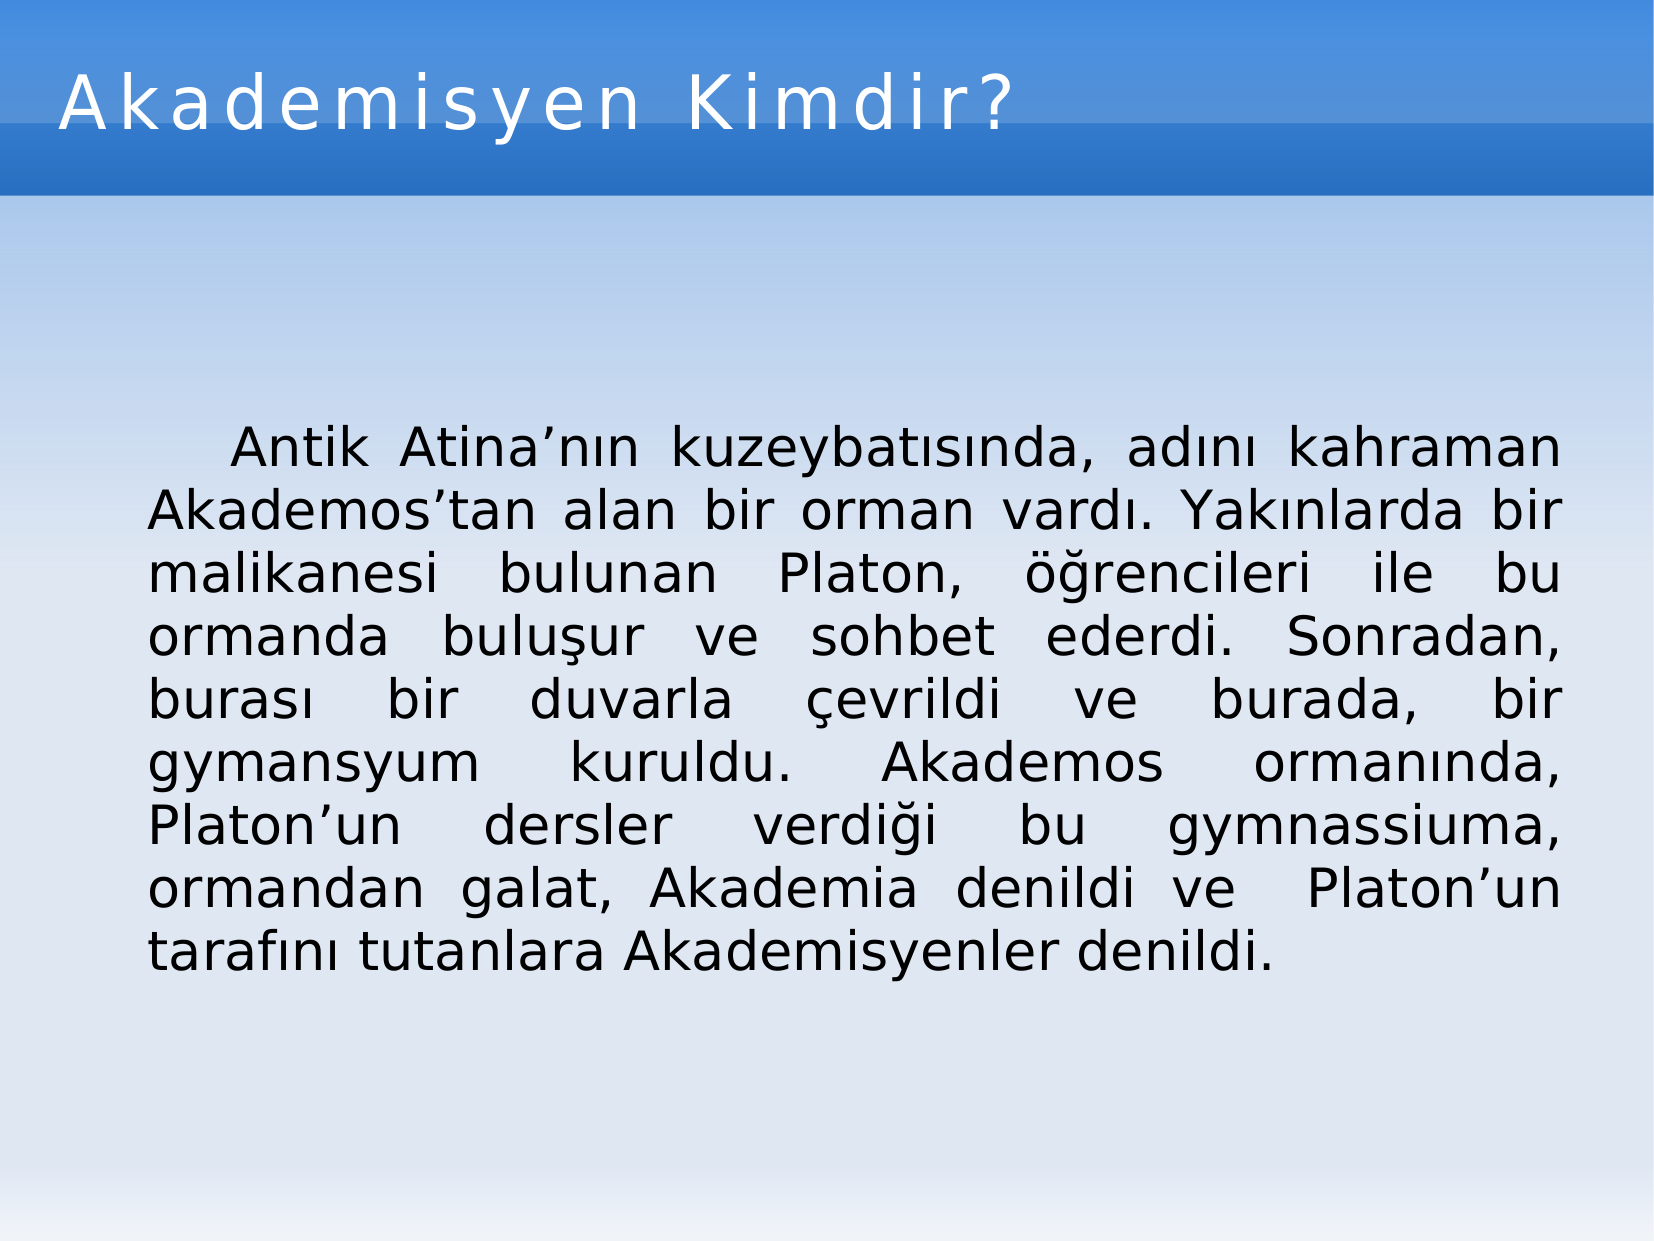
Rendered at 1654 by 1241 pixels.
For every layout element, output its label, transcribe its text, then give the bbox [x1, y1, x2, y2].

subtitle Antik Atina’nın kuzeybatısında, adını kahraman Akademos’tan alan bir orman vardı. Yakınlarda bir malikanesi bulunan Platon, öğrencileri ile bu ormanda buluşur ve sohbet ederdi. Sonradan, burası bir duvarla çevrildi ve burada, bir gymansyum kuruldu. Akademos ormanında, Platon’un dersler verdiği bu gymnassiuma, ormandan galat, Akademia denildi ve Platon’un tarafını tutanlara Akademisyenler denildi. [76, 297, 1565, 1102]
title Akademisyen Kimdir? [59, 36, 1270, 171]
picture [0, 0, 1654, 1241]
